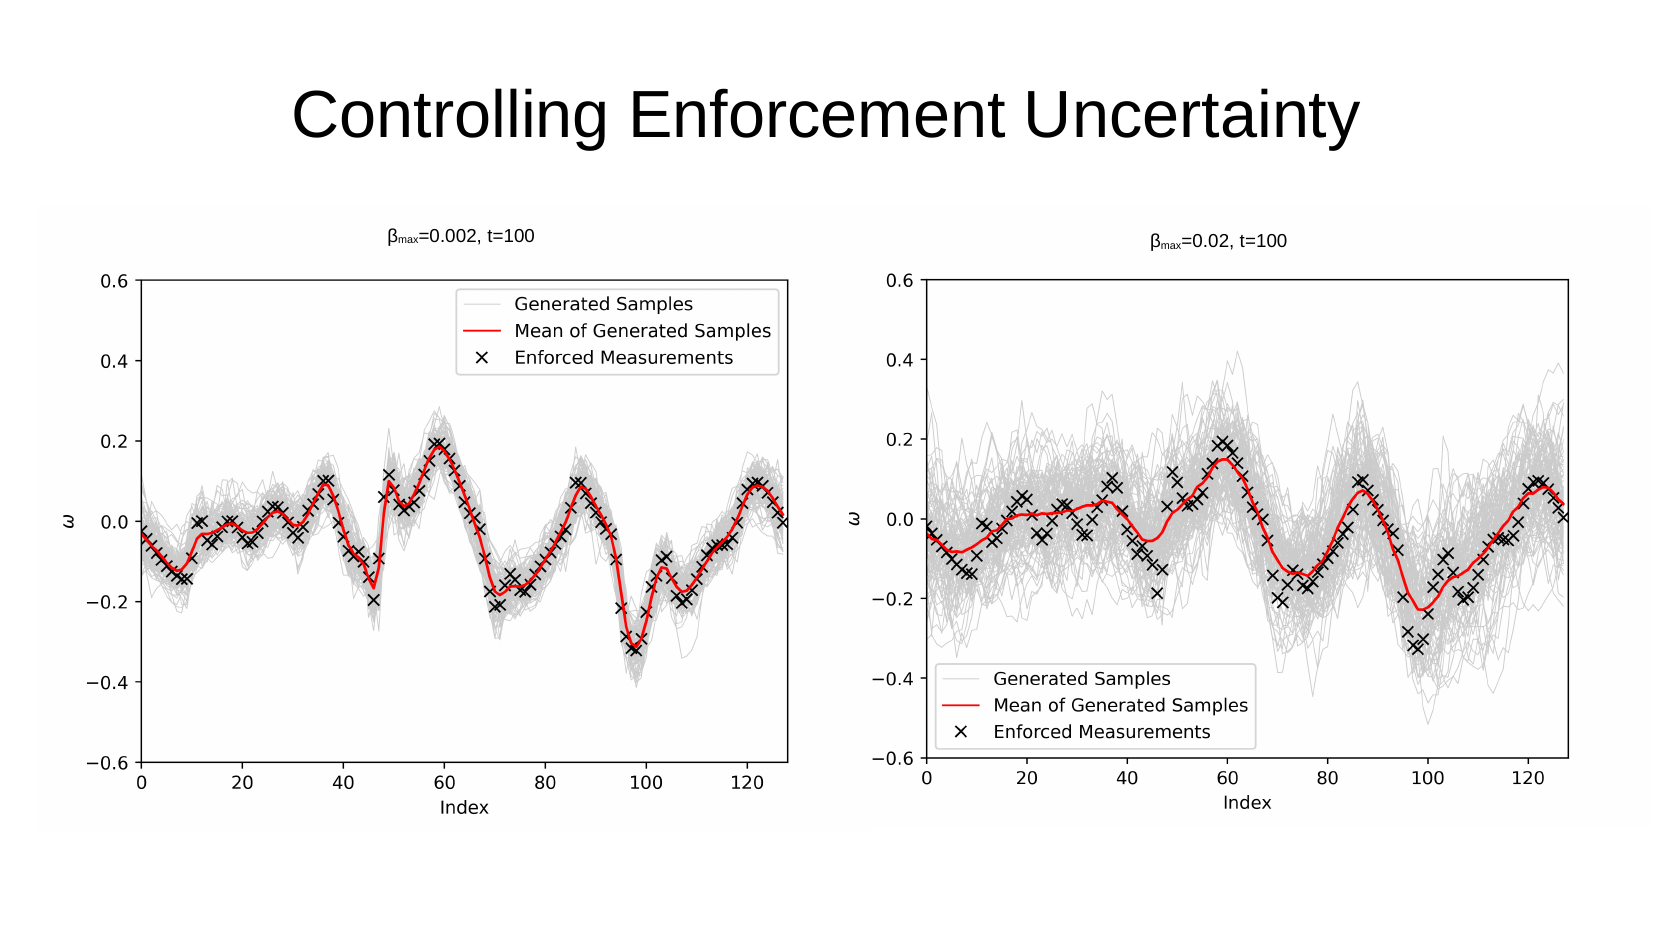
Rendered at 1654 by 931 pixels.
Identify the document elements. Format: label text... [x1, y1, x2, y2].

title Controlling Enforcement Uncertainty [82, 37, 1571, 193]
text_box βmax=0.002, t=100 [67, 217, 855, 293]
text_box βmax=0.02, t=100 [825, 223, 1613, 299]
picture [37, 205, 1651, 831]
